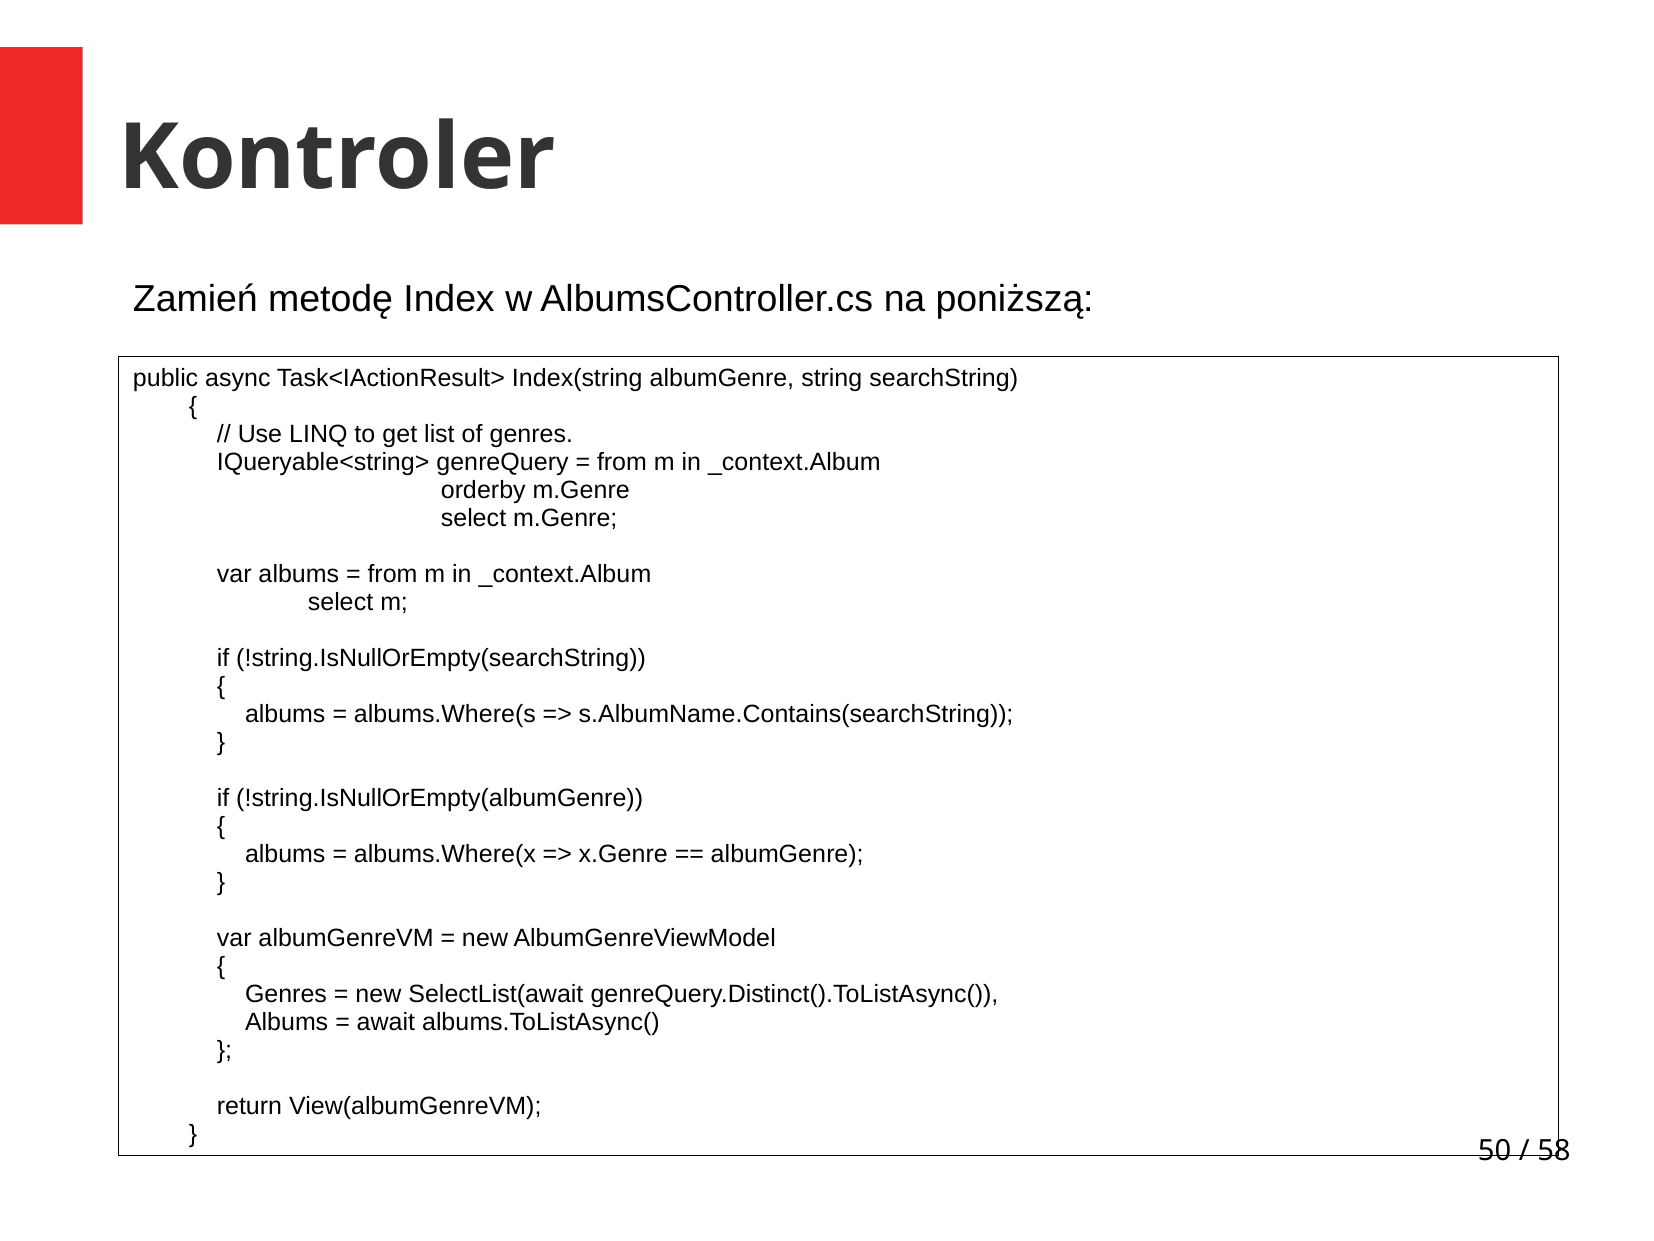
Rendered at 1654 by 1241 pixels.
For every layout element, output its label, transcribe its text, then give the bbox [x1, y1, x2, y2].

text_box Zamień metodę Index w AlbumsController.cs na poniższą: [118, 270, 1574, 327]
text_box public async Task<IActionResult> Index(string albumGenre, string searchString) { // Use LINQ to get list of genres. IQueryable<string> genreQuery = from m in _context.Album orderby m.Genre select m.Genre; var albums = from m in _context.Album select m; if (!string.IsNullOrEmpty(searchString)) { albums = albums.Where(s => s.AlbumName.Contains(searchString)); } if (!string.IsNullOrEmpty(albumGenre)) { albums = albums.Where(x => x.Genre == albumGenre); } var albumGenreVM = new AlbumGenreViewModel { Genres = new SelectList(await genreQuery.Distinct().ToListAsync()), Albums = await albums.ToListAsync() }; return View(albumGenreVM); } [118, 356, 1559, 1156]
title Kontroler [118, 49, 1571, 257]
